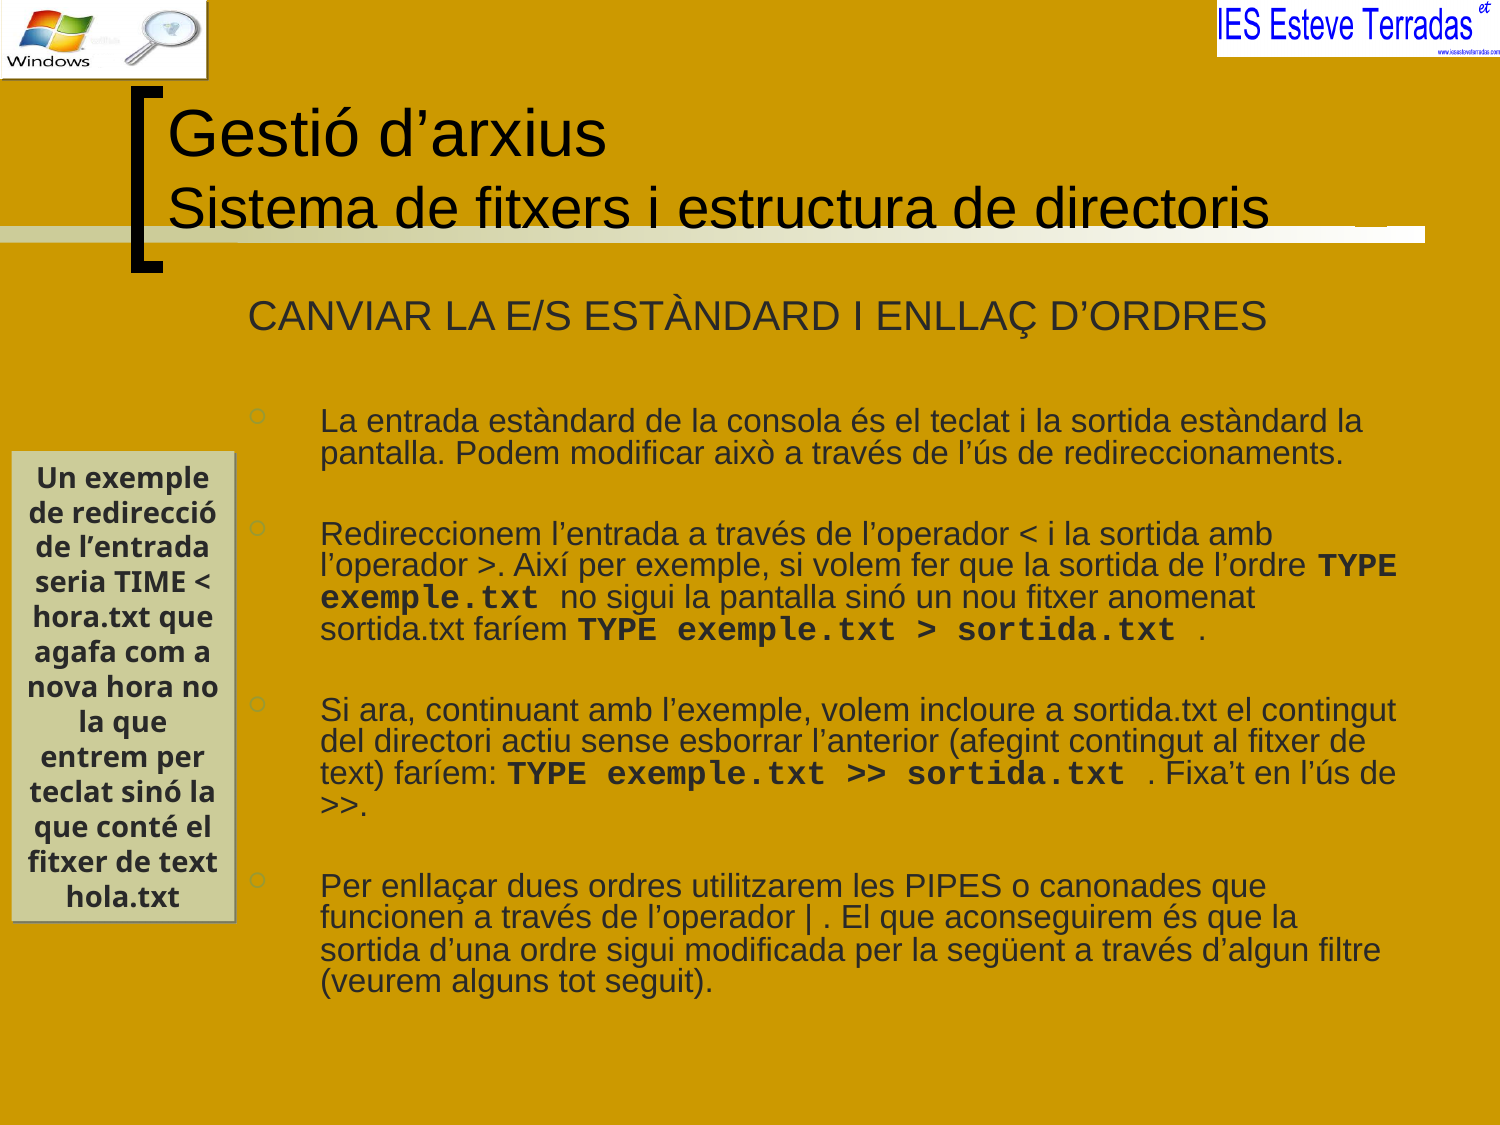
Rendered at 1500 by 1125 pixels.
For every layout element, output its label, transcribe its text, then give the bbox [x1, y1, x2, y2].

list CANVIAR LA E/S ESTÀNDARD I ENLLAÇ D’ORDRES La entrada estàndard de la consola és el teclat i la sortida estàndard la pantalla. Podem modificar això a través de l’ús de redireccionaments. Redireccionem l’entrada a través de l’operador < i la sortida amb l’operador >. Així per exemple, si volem fer que la sortida de l’ordre TYPE exemple.txt no sigui la pantalla sinó un nou fitxer anomenat sortida.txt faríem TYPE exemple.txt > sortida.txt . Si ara, continuant amb l’exemple, volem incloure a sortida.txt el contingut del directori actiu sense esborrar l’anterior (afegint contingut al fitxer de text) faríem: TYPE exemple.txt >> sortida.txt . Fixa’t en l’ús de >>. Per enllaçar dues ordres utilitzarem les PIPES o canonades que funcionen a través de l’operador | . El que aconseguirem és que la sortida d’una ordre sigui modificada per la següent a través d’algun filtre (veurem alguns tot seguit). [159, 290, 1416, 1083]
picture [1217, 0, 1500, 57]
text_box Un exemple de redirecció de l’entrada seria TIME < hora.txt que agafa com a nova hora no la que entrem per teclat sinó la que conté el fitxer de text hola.txt [11, 451, 235, 922]
picture [0, 0, 207, 79]
title Gestió d’arxius Sistema de fitxers i estructura de directoris [152, 15, 1328, 248]
